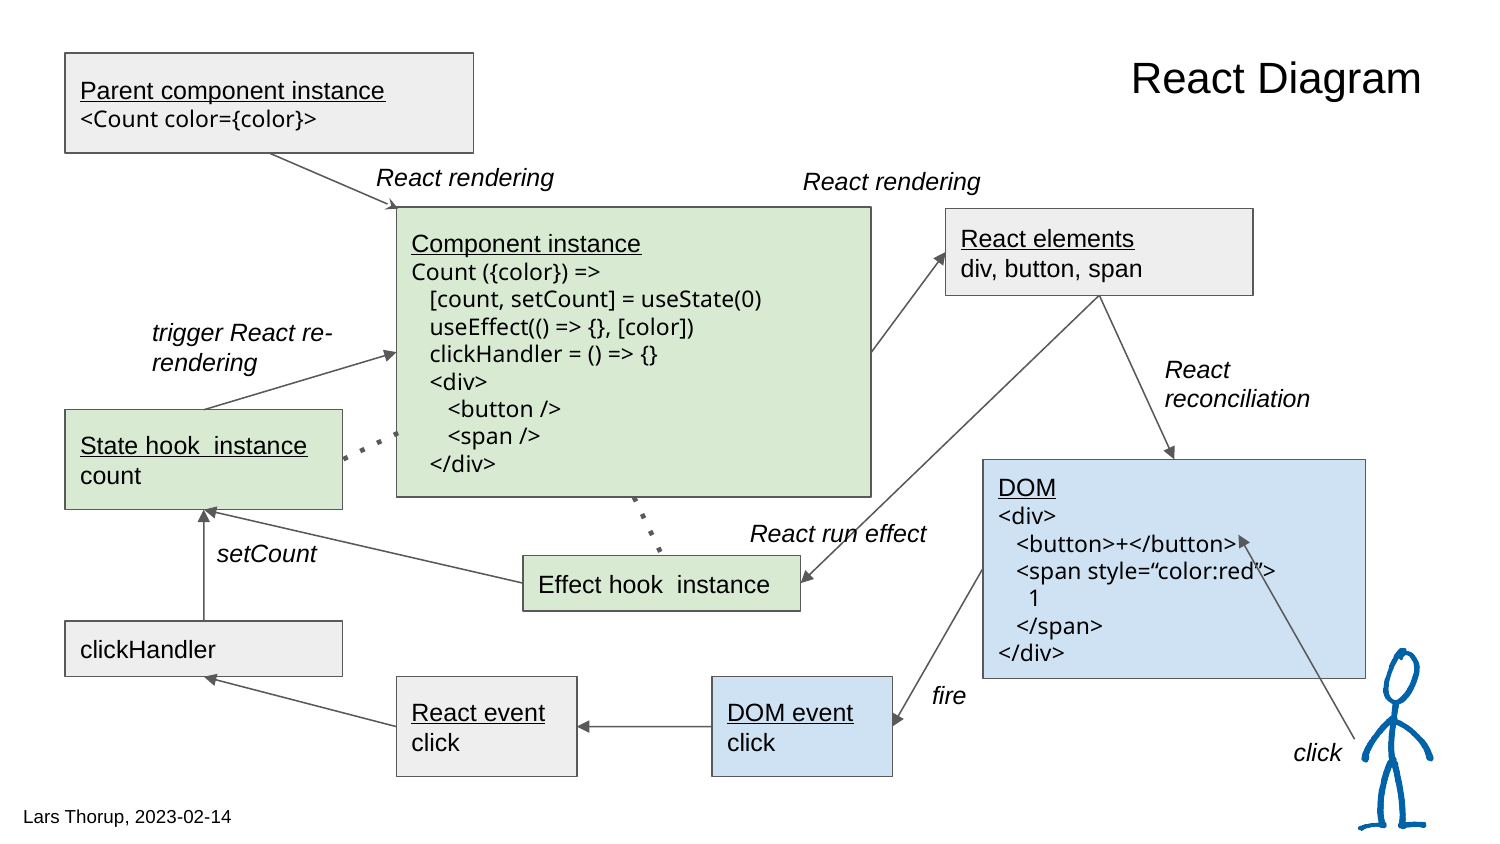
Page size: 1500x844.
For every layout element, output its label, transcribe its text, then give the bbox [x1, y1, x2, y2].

text_box React run effect [734, 503, 995, 564]
text_box setCount [175, 522, 333, 583]
text_box State hook instance count [65, 409, 343, 510]
text_box fire [917, 664, 1053, 725]
text_box DOM <div> <button>+</button> <span style=“color:red”> 1 </span> </div> [983, 459, 1366, 679]
text_box Lars Thorup, 2023-02-14 [8, 789, 257, 842]
text_box React rendering [361, 146, 586, 207]
text_box DOM event click [712, 676, 893, 777]
text_box React elements div, button, span [945, 208, 1253, 296]
text_box React Diagram [1115, 35, 1499, 118]
text_box React reconciliation [1149, 338, 1331, 429]
text_box Effect hook instance [523, 555, 801, 611]
text_box clickHandler [65, 621, 343, 677]
text_box Component instance Count ({color}) => [count, setCount] = useState(0) useEffect(() => {}, [color]) clickHandler = () => {} <div> <button /> <span /> </div> [396, 207, 872, 498]
text_box trigger React re-rendering [137, 301, 370, 392]
text_box Parent component instance <Count color={color}> [65, 53, 474, 154]
text_box React rendering [787, 150, 1021, 211]
text_box React event click [396, 676, 577, 777]
text_box click [1278, 721, 1369, 782]
picture [1354, 647, 1436, 832]
